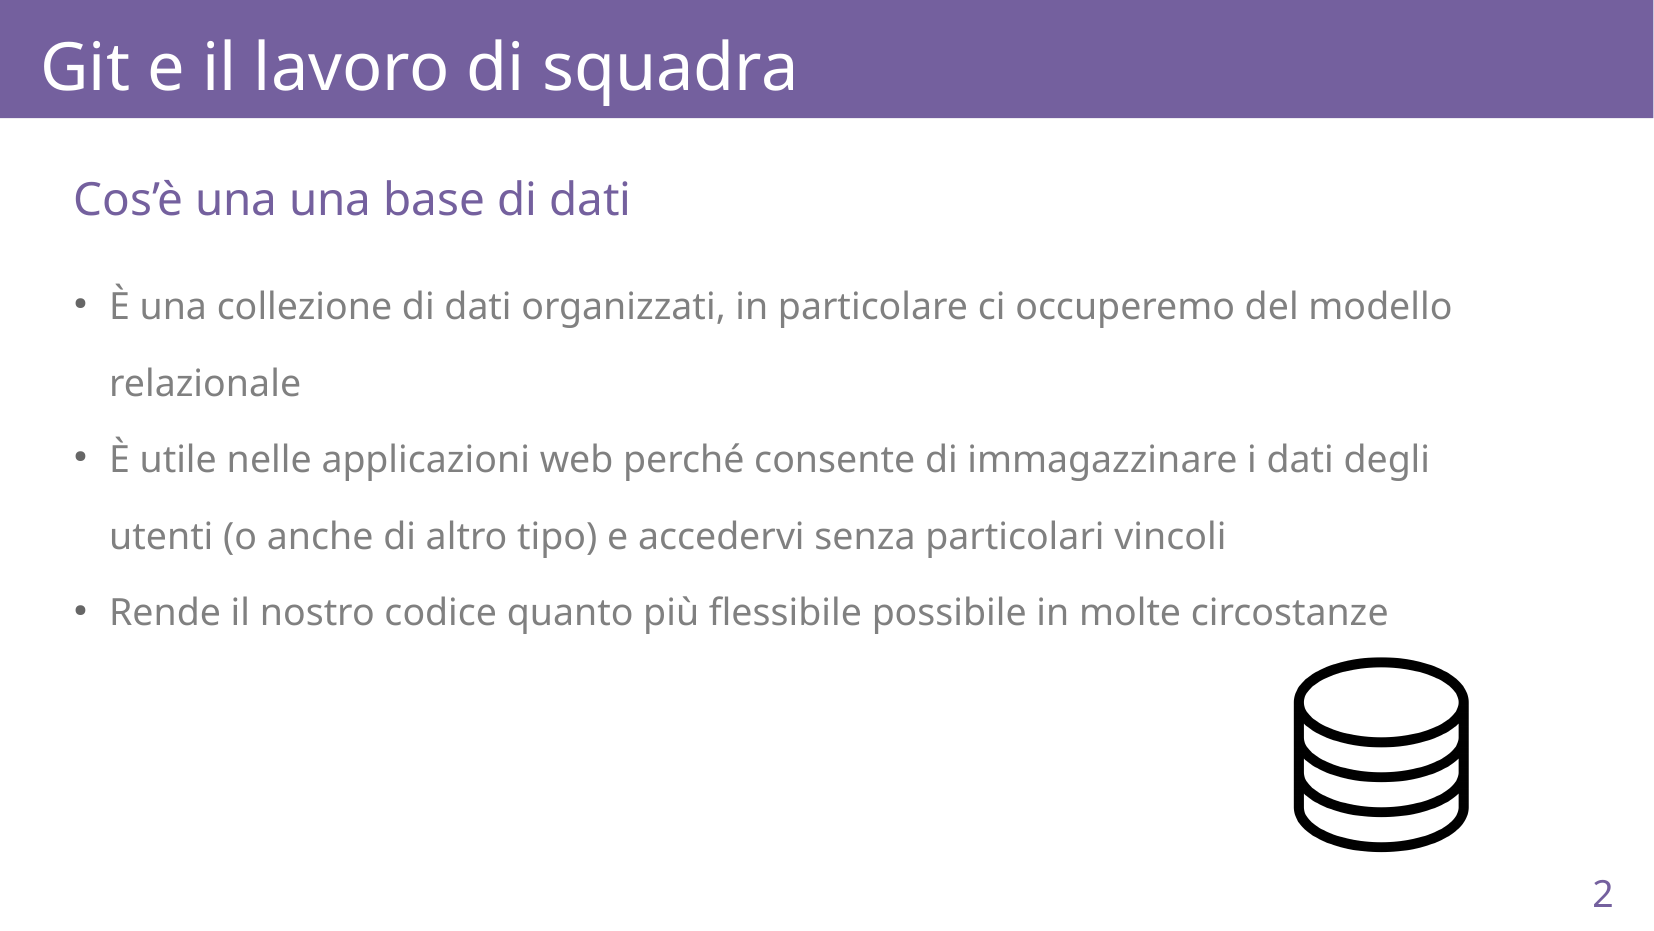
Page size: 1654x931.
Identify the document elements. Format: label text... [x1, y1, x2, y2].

text_box È una collezione di dati organizzati, in particolare ci occuperemo del modello relazionale È utile nelle applicazioni web perché consente di immagazzinare i dati degli utenti (o anche di altro tipo) e accedervi senza particolari vincoli Rende il nostro codice quanto più flessibile possibile in molte circostanze [59, 246, 1599, 599]
text_box Git e il lavoro di squadra [25, 11, 942, 107]
picture [1284, 651, 1477, 857]
text_box <numero> [1510, 860, 1654, 931]
text_box Cos’è una una base di dati [59, 158, 1107, 229]
text_box [0, 0, 1654, 119]
